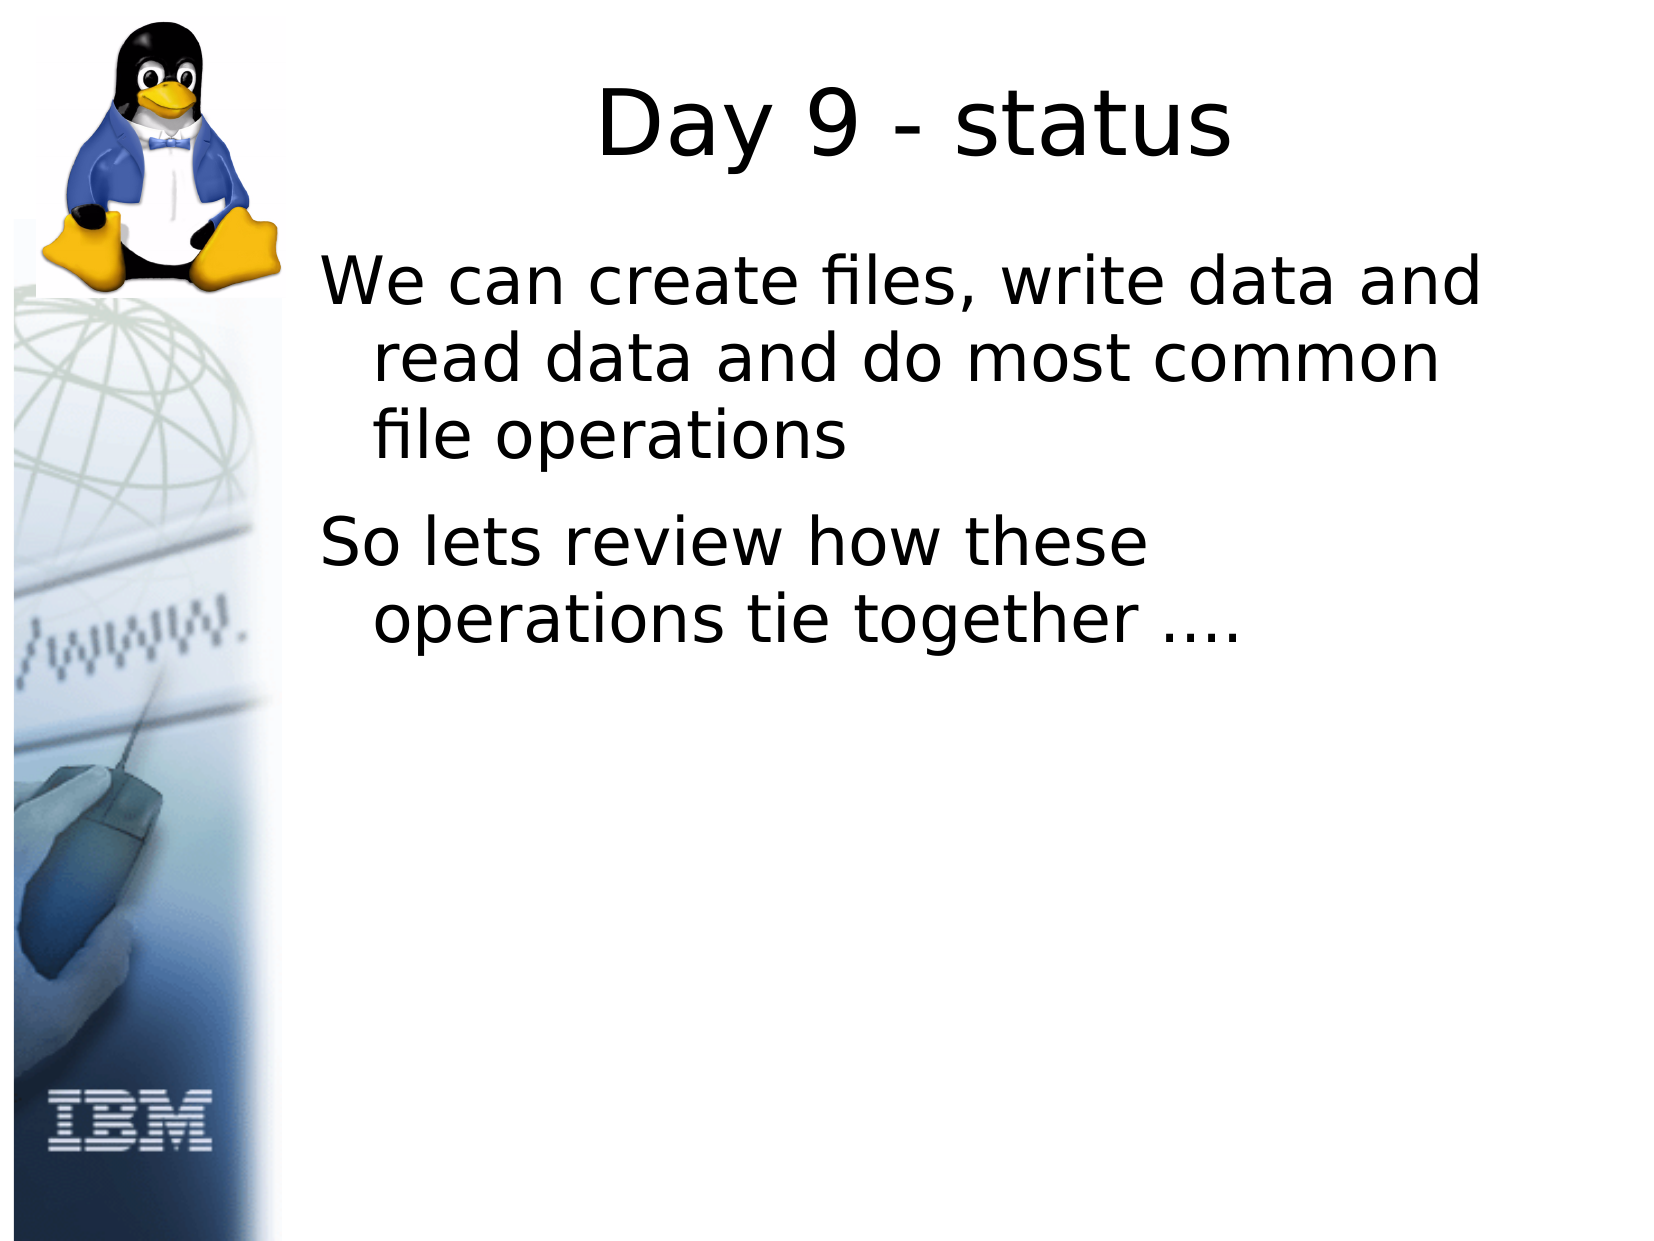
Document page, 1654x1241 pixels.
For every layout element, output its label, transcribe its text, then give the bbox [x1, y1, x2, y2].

list We can create files, write data and read data and do most common file operations So lets review how these operations tie together .... [301, 243, 1520, 1182]
title Day 9 - status [301, 39, 1528, 209]
